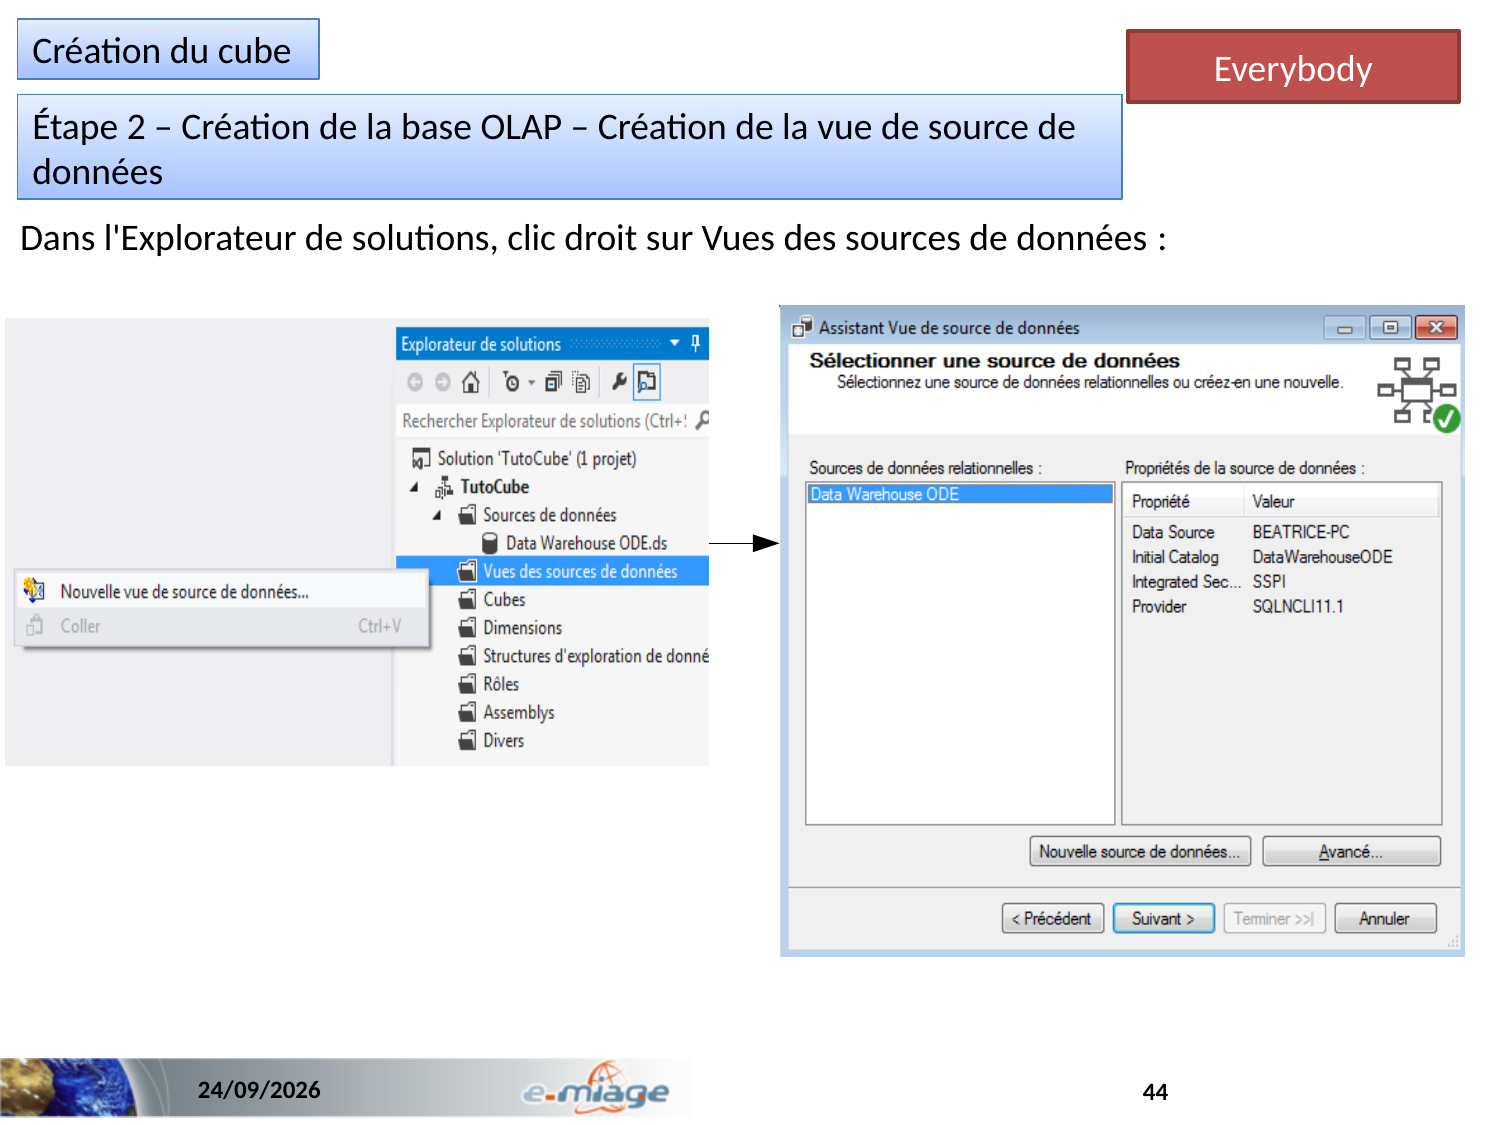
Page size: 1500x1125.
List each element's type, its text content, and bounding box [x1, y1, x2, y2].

picture [0, 1058, 691, 1118]
text_box Everybody [1128, 30, 1459, 102]
picture [5, 369, 709, 766]
text_box Étape 2 – Création de la base OLAP – Création de la vue de source de données [17, 94, 1122, 200]
text_box Création du cube [17, 19, 319, 79]
picture [779, 305, 1465, 957]
text_box Dans l'Explorateur de solutions, clic droit sur Vues des sources de données : [5, 205, 1361, 369]
